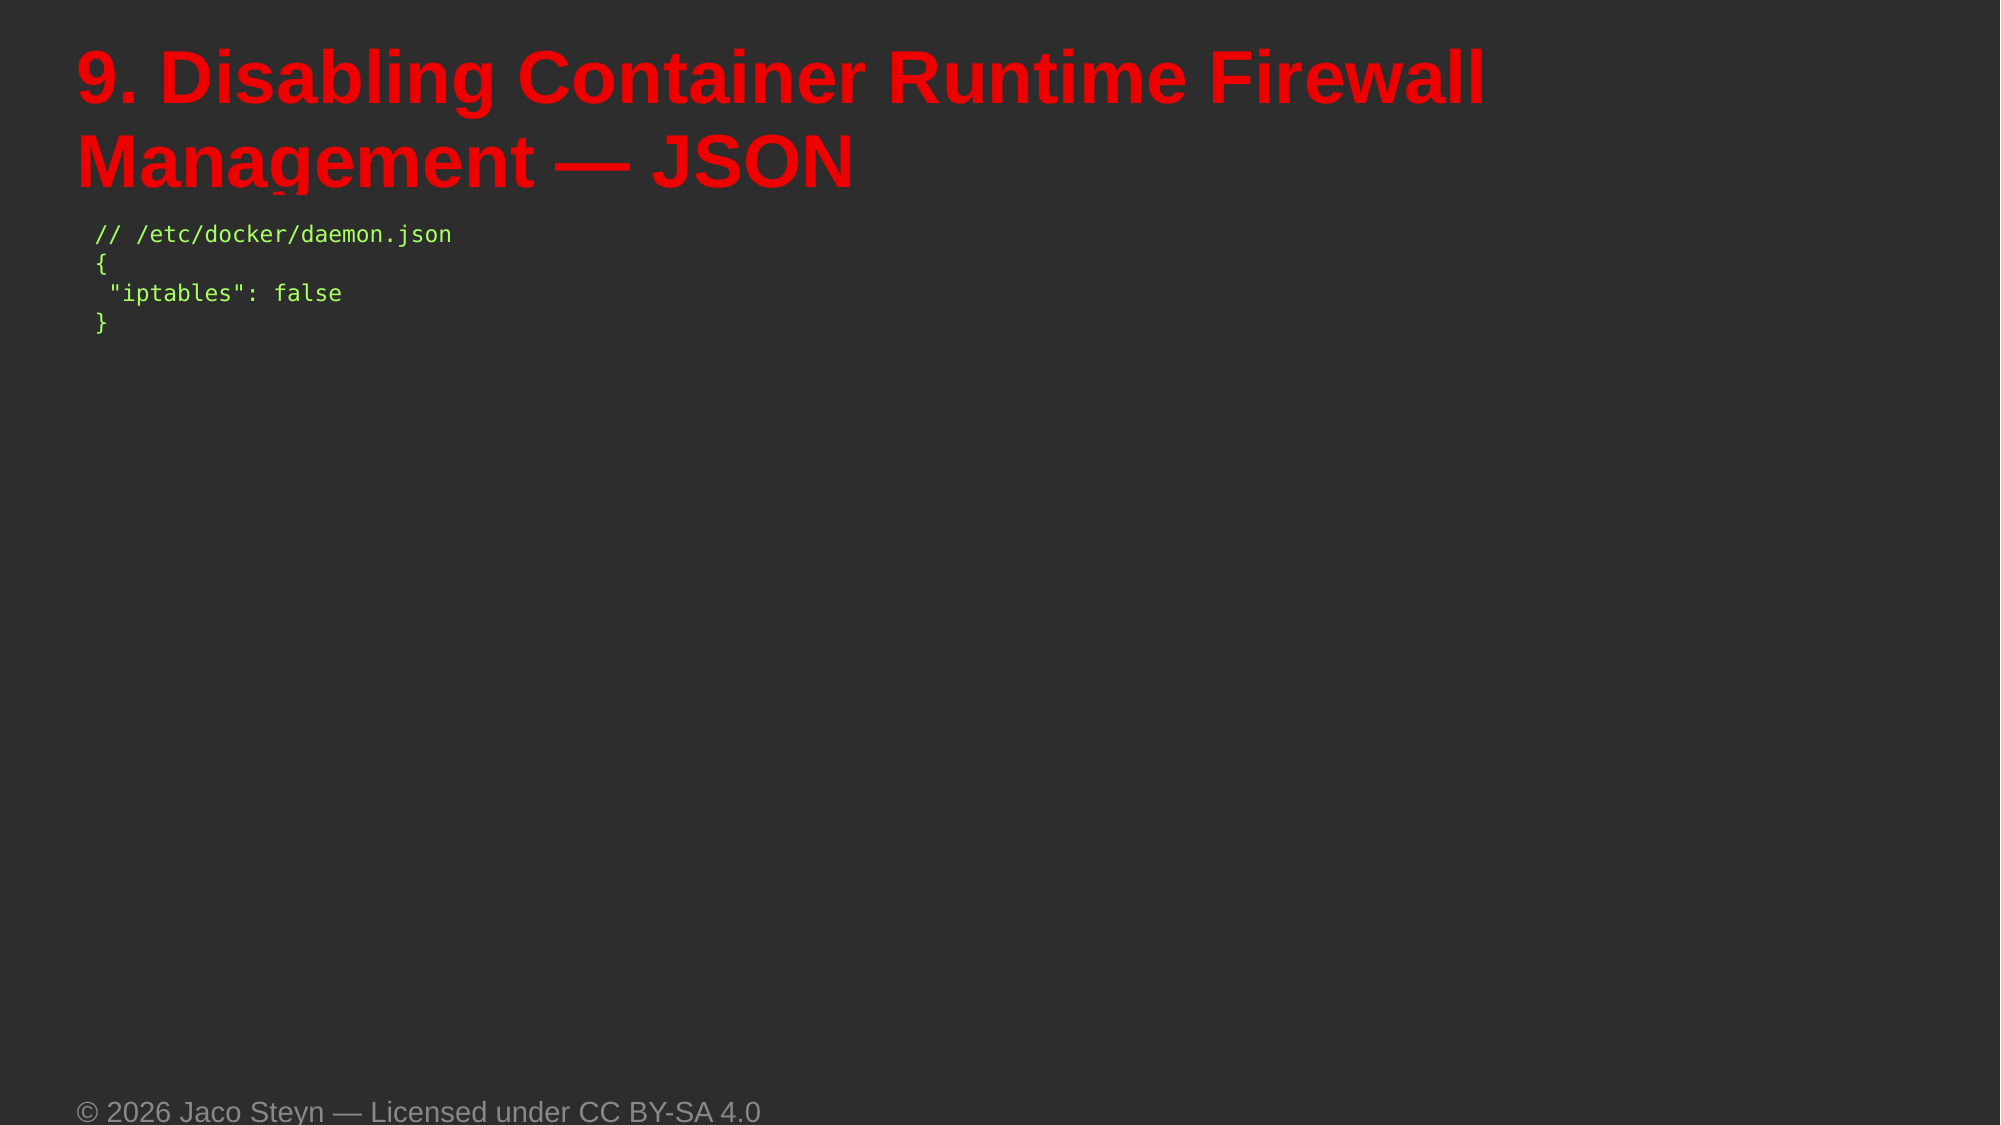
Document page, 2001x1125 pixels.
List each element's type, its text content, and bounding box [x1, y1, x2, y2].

text_box // /etc/docker/daemon.json { "iptables": false } [59, 194, 1942, 1052]
text_box 9. Disabling Container Runtime Firewall Management — JSON [59, 23, 1942, 178]
text_box © 2026 Jaco Steyn — Licensed under CC BY-SA 4.0 [59, 1083, 1942, 1120]
